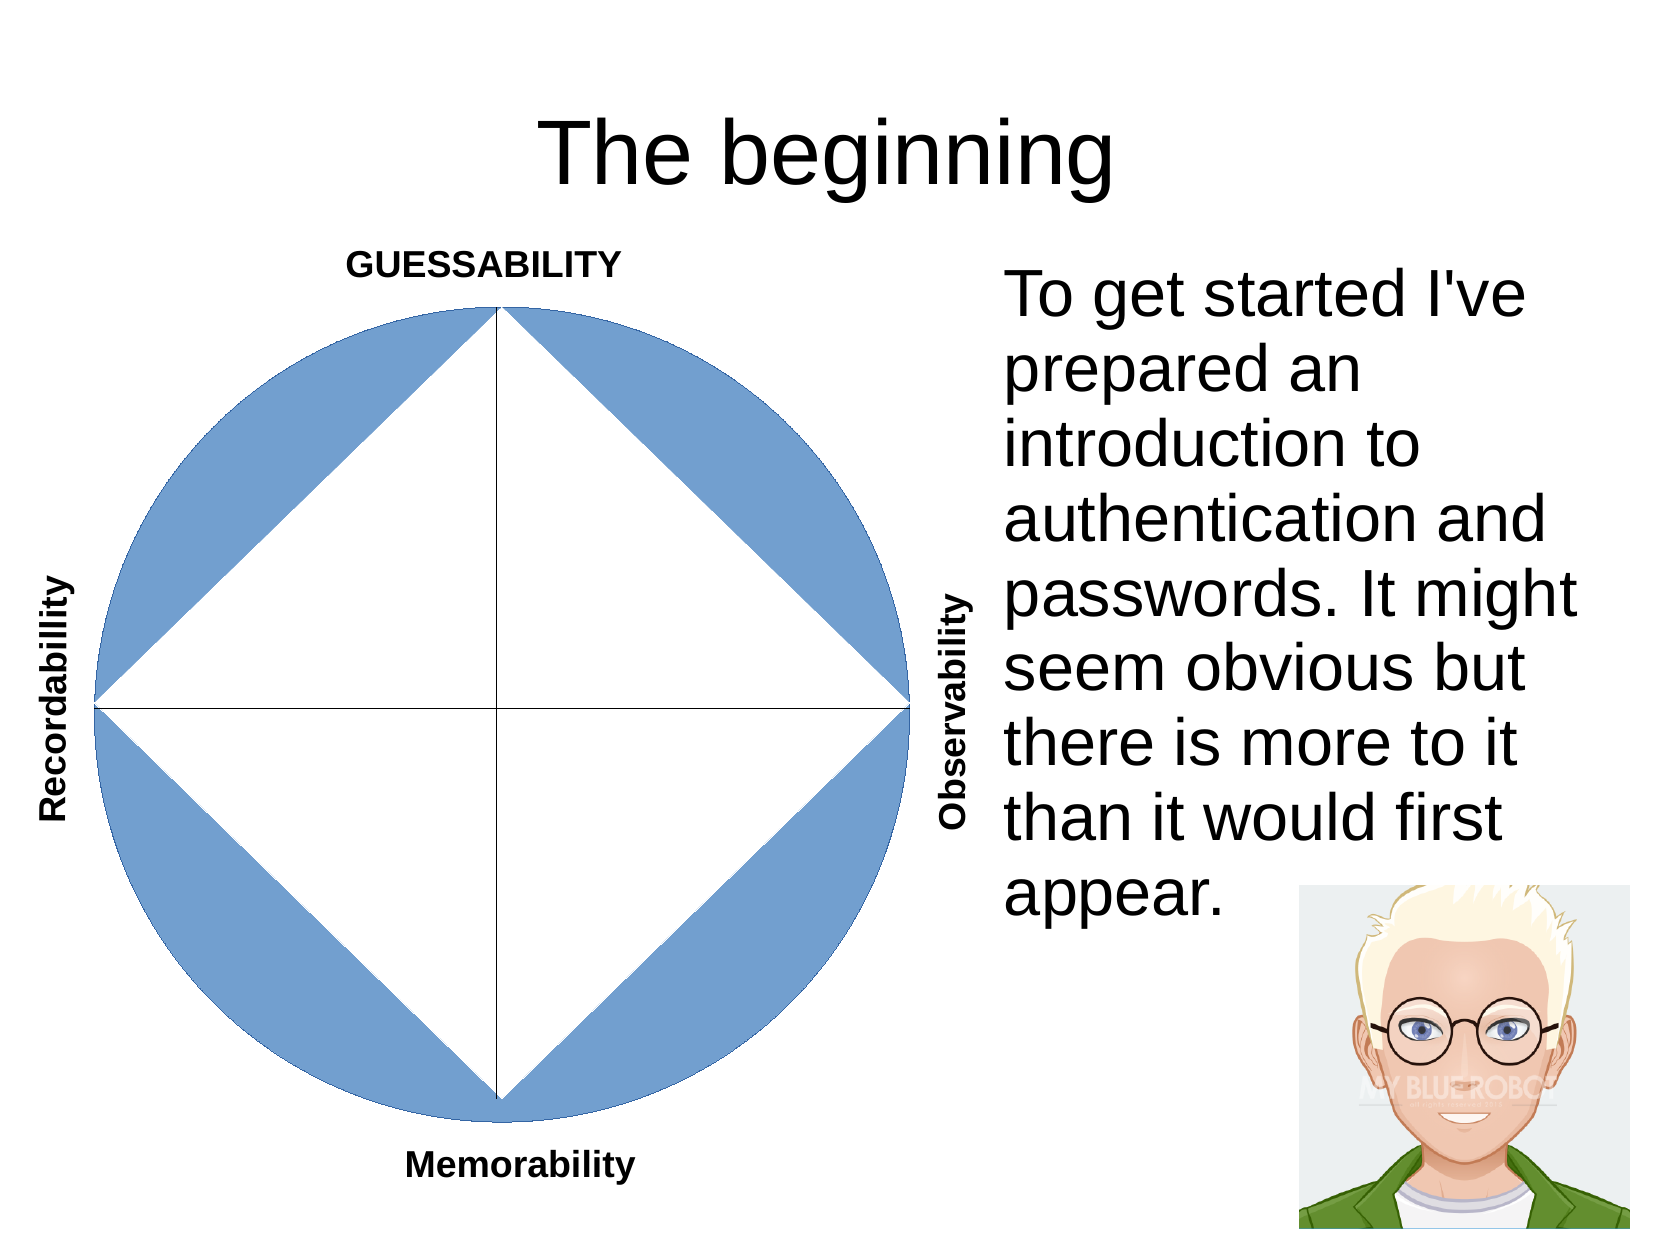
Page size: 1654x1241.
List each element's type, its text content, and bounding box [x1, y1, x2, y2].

text_box [497, 307, 910, 708]
text_box [94, 709, 910, 1123]
text_box Observability [923, 578, 981, 846]
text_box [94, 307, 496, 708]
text_box Recordabillity [23, 560, 83, 839]
text_box GUESSABILITY [330, 236, 638, 294]
picture [1299, 885, 1630, 1229]
list To get started I've prepared an introduction to authentication and passwords. It might seem obvious but there is more to it than it would first appear. [933, 256, 1619, 976]
text_box Memorability [389, 1136, 651, 1193]
title The beginning [82, 49, 1571, 257]
